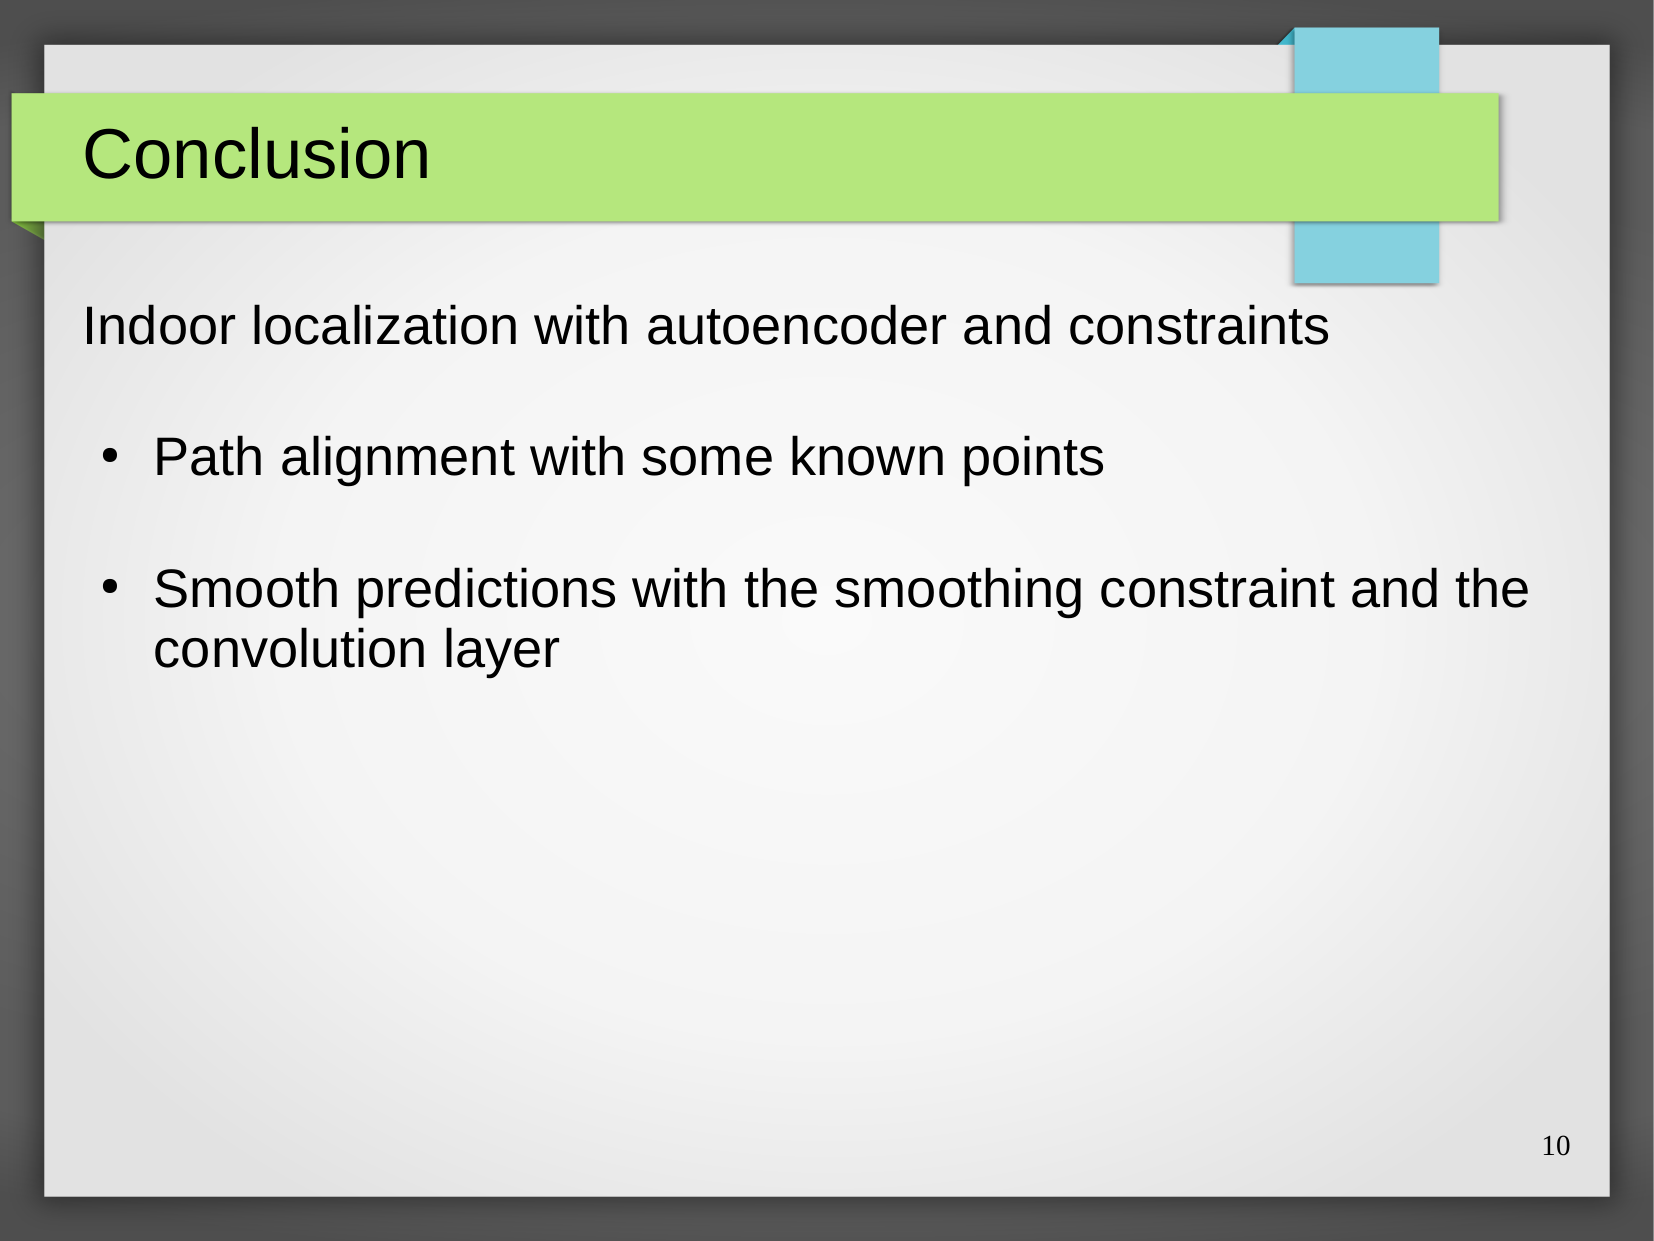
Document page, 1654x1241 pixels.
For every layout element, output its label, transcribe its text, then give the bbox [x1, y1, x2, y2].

list Indoor localization with autoencoder and constraints Path alignment with some known points Smooth predictions with the smoothing constraint and the convolution layer [82, 295, 1571, 1015]
title Conclusion [82, 94, 1264, 213]
picture [0, 0, 1654, 1241]
